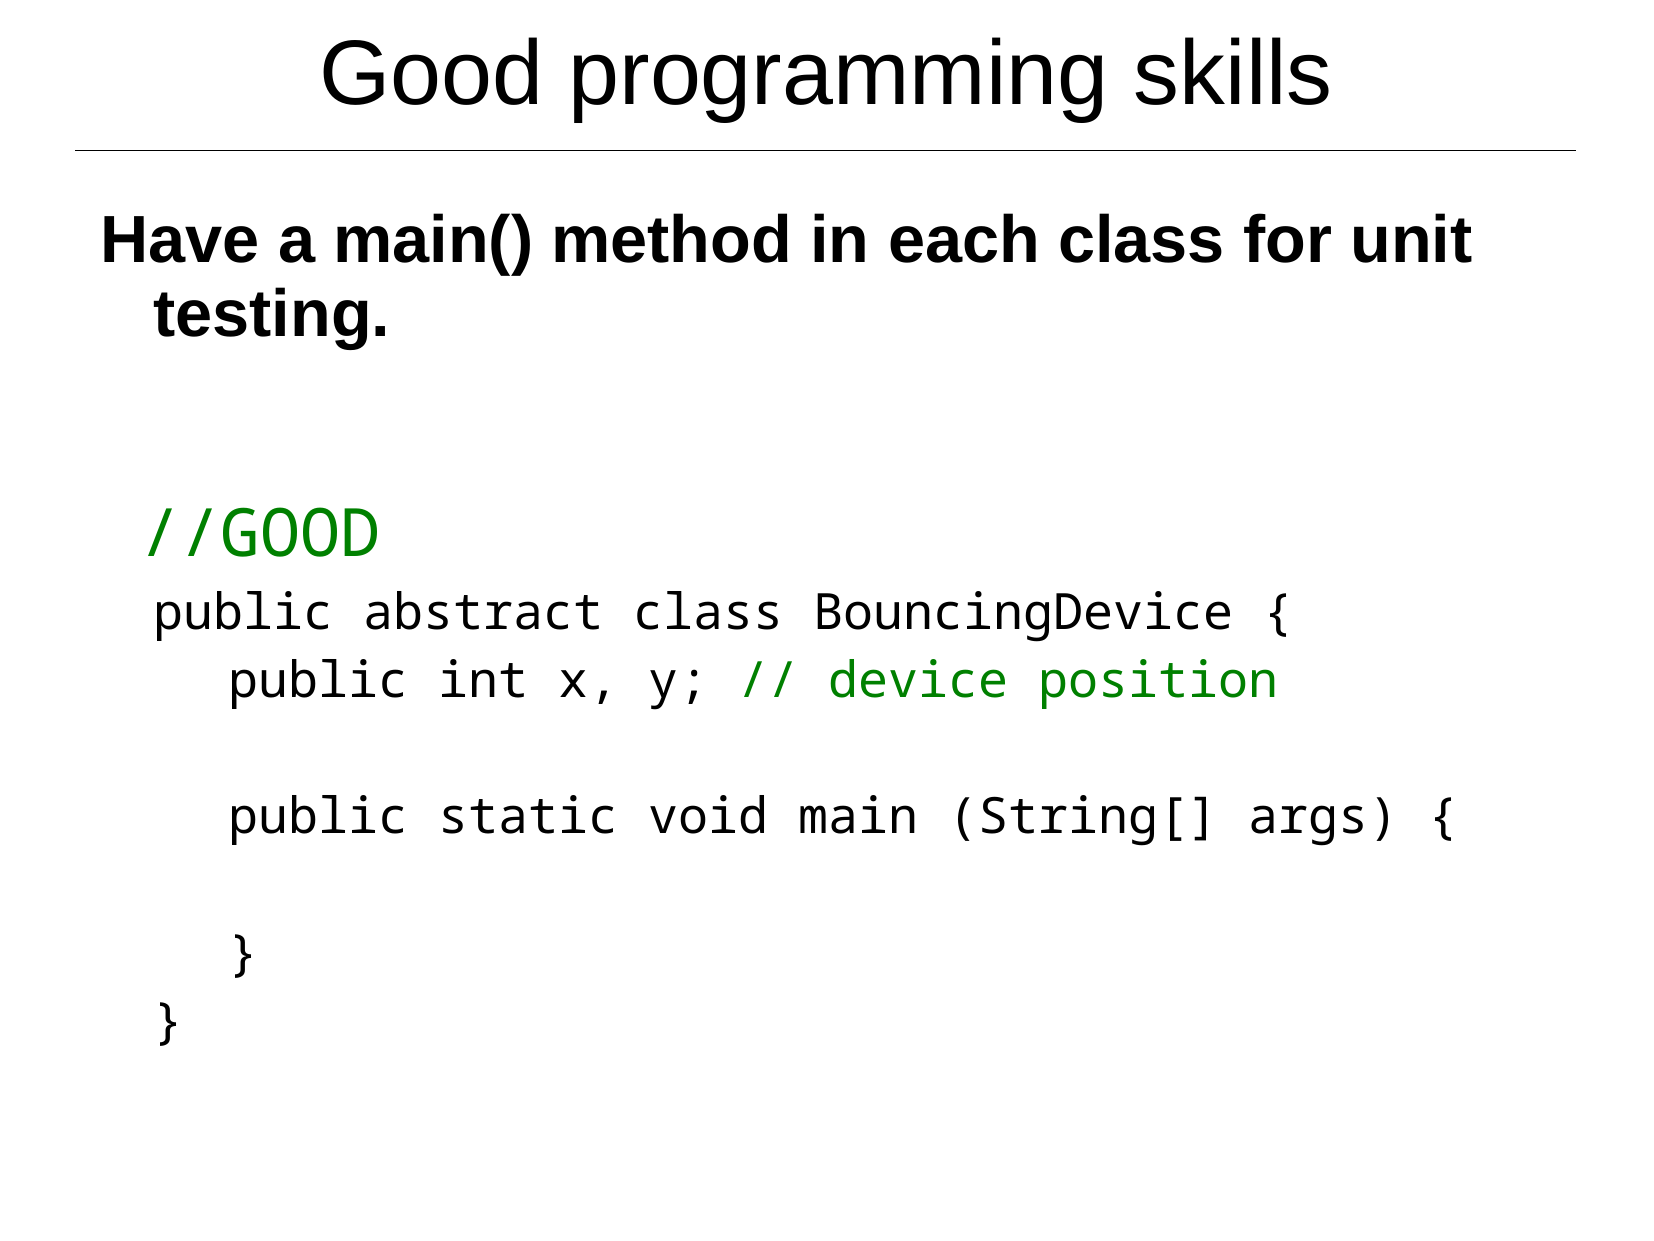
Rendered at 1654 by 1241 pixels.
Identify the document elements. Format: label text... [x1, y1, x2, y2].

list Have a main() method in each class for unit testing. //GOOD public abstract class BouncingDevice { public int x, y; // device position public static void main (String[] args) { } } [82, 201, 1571, 1058]
title Good programming skills [82, 3, 1571, 143]
